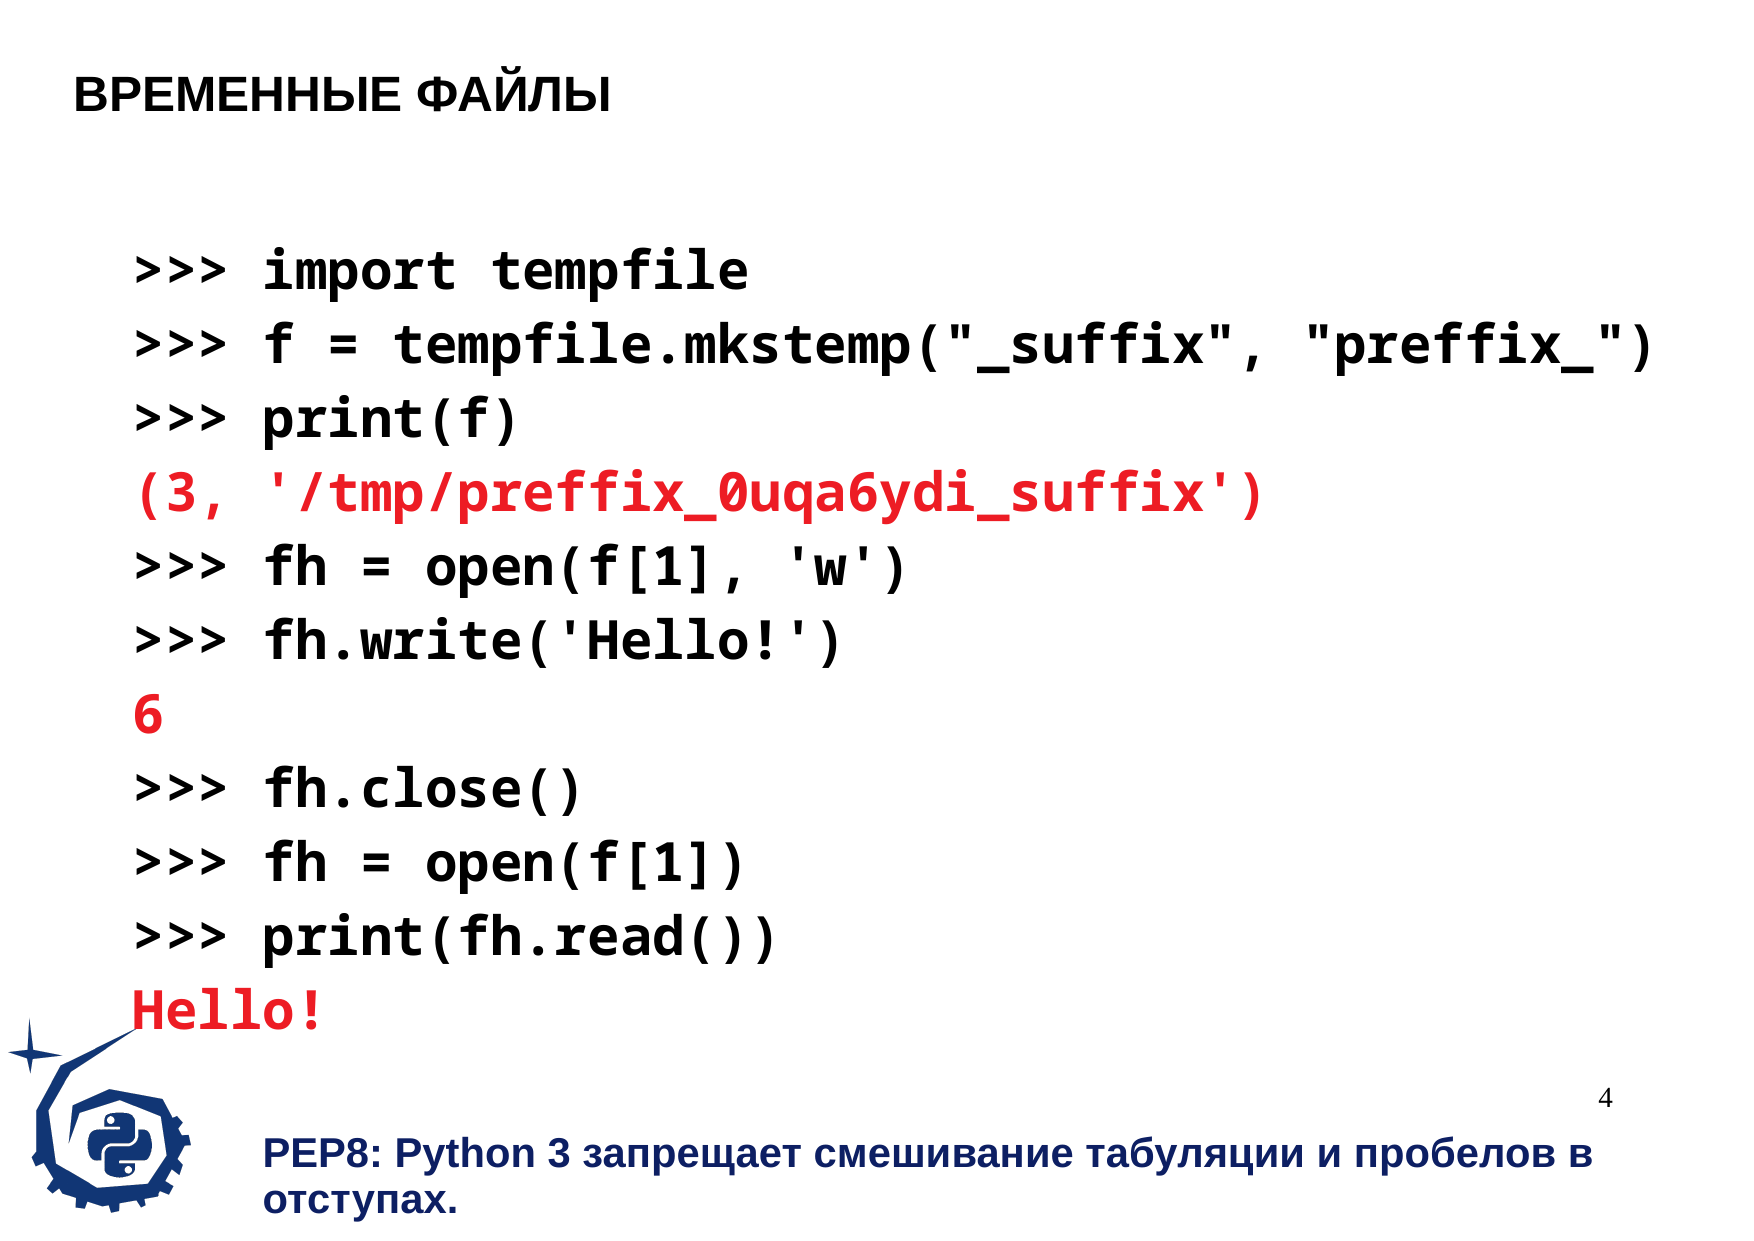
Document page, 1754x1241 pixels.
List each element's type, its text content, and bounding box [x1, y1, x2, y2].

text_box >>> import tempfile >>> f = tempfile.mkstemp("_suffix", "preffix_") >>> print(f) (3, '/tmp/preffix_0uqa6ydi_suffix') >>> fh = open(f[1], 'w') >>> fh.write('Hello!') 6 >>> fh.close() >>> fh = open(f[1]) >>> print(fh.read()) Hello! [118, 224, 1695, 1108]
text_box PEP8: Python 3 запрещает смешивание табуляции и пробелов в отступах. [248, 1122, 1695, 1230]
picture [0, 1015, 201, 1217]
text_box ВРЕМЕННЫЕ ФАЙЛЫ [59, 59, 1595, 130]
